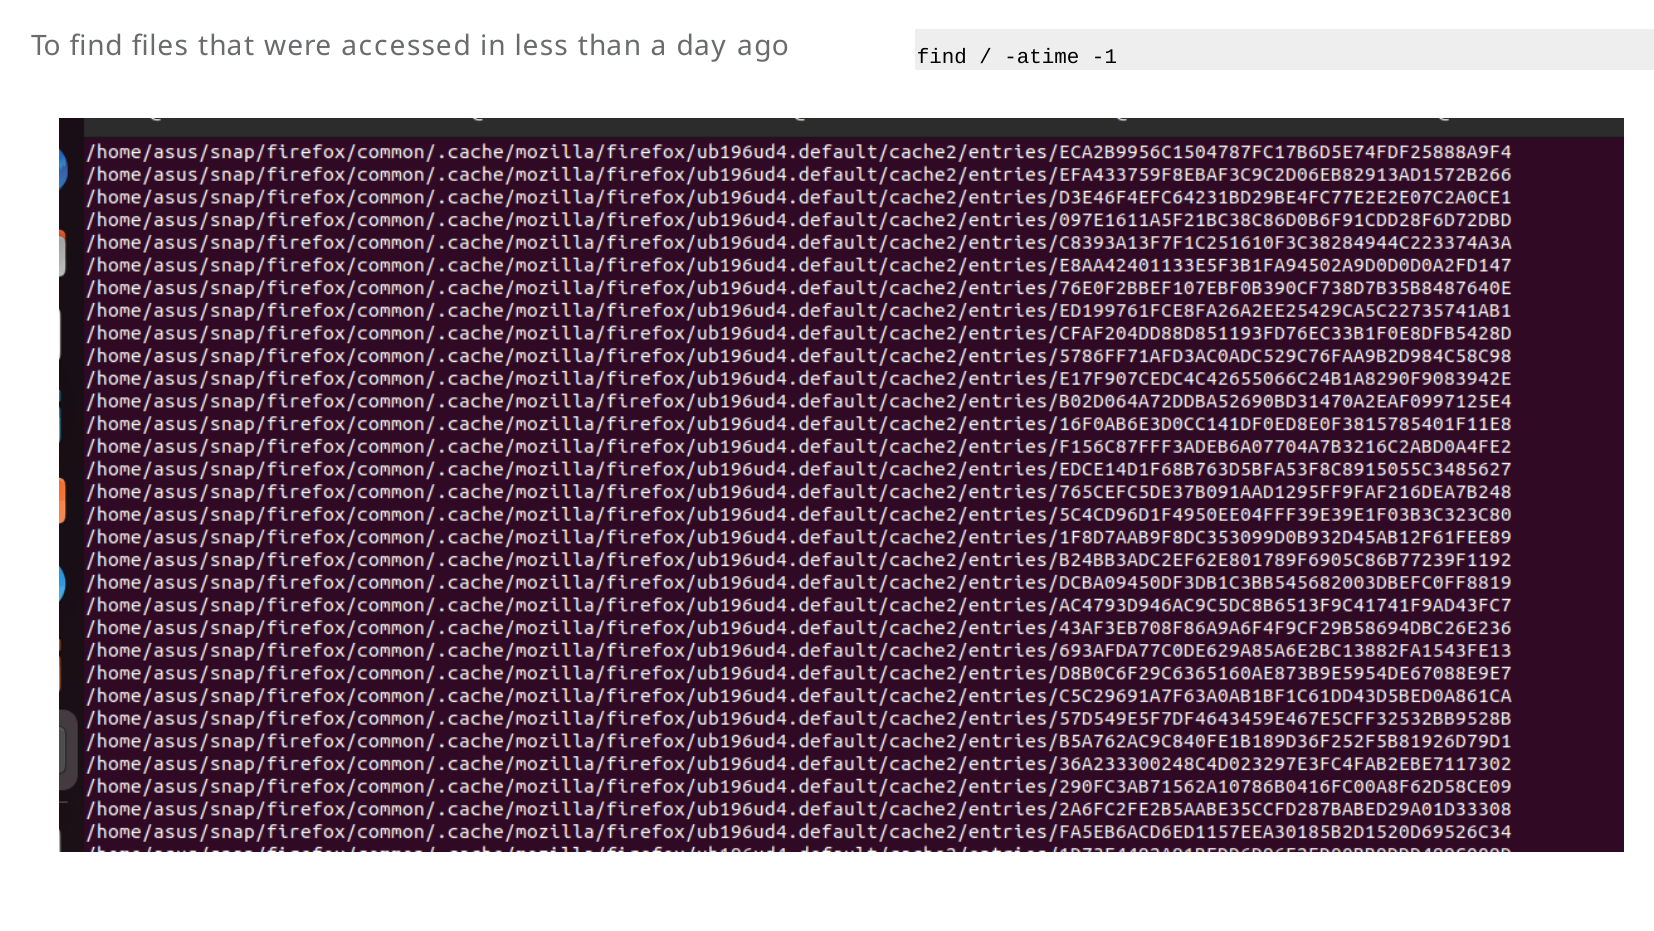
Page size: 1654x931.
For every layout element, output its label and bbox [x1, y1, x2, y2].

picture [59, 118, 1624, 852]
chart [0, 0, 1654, 89]
